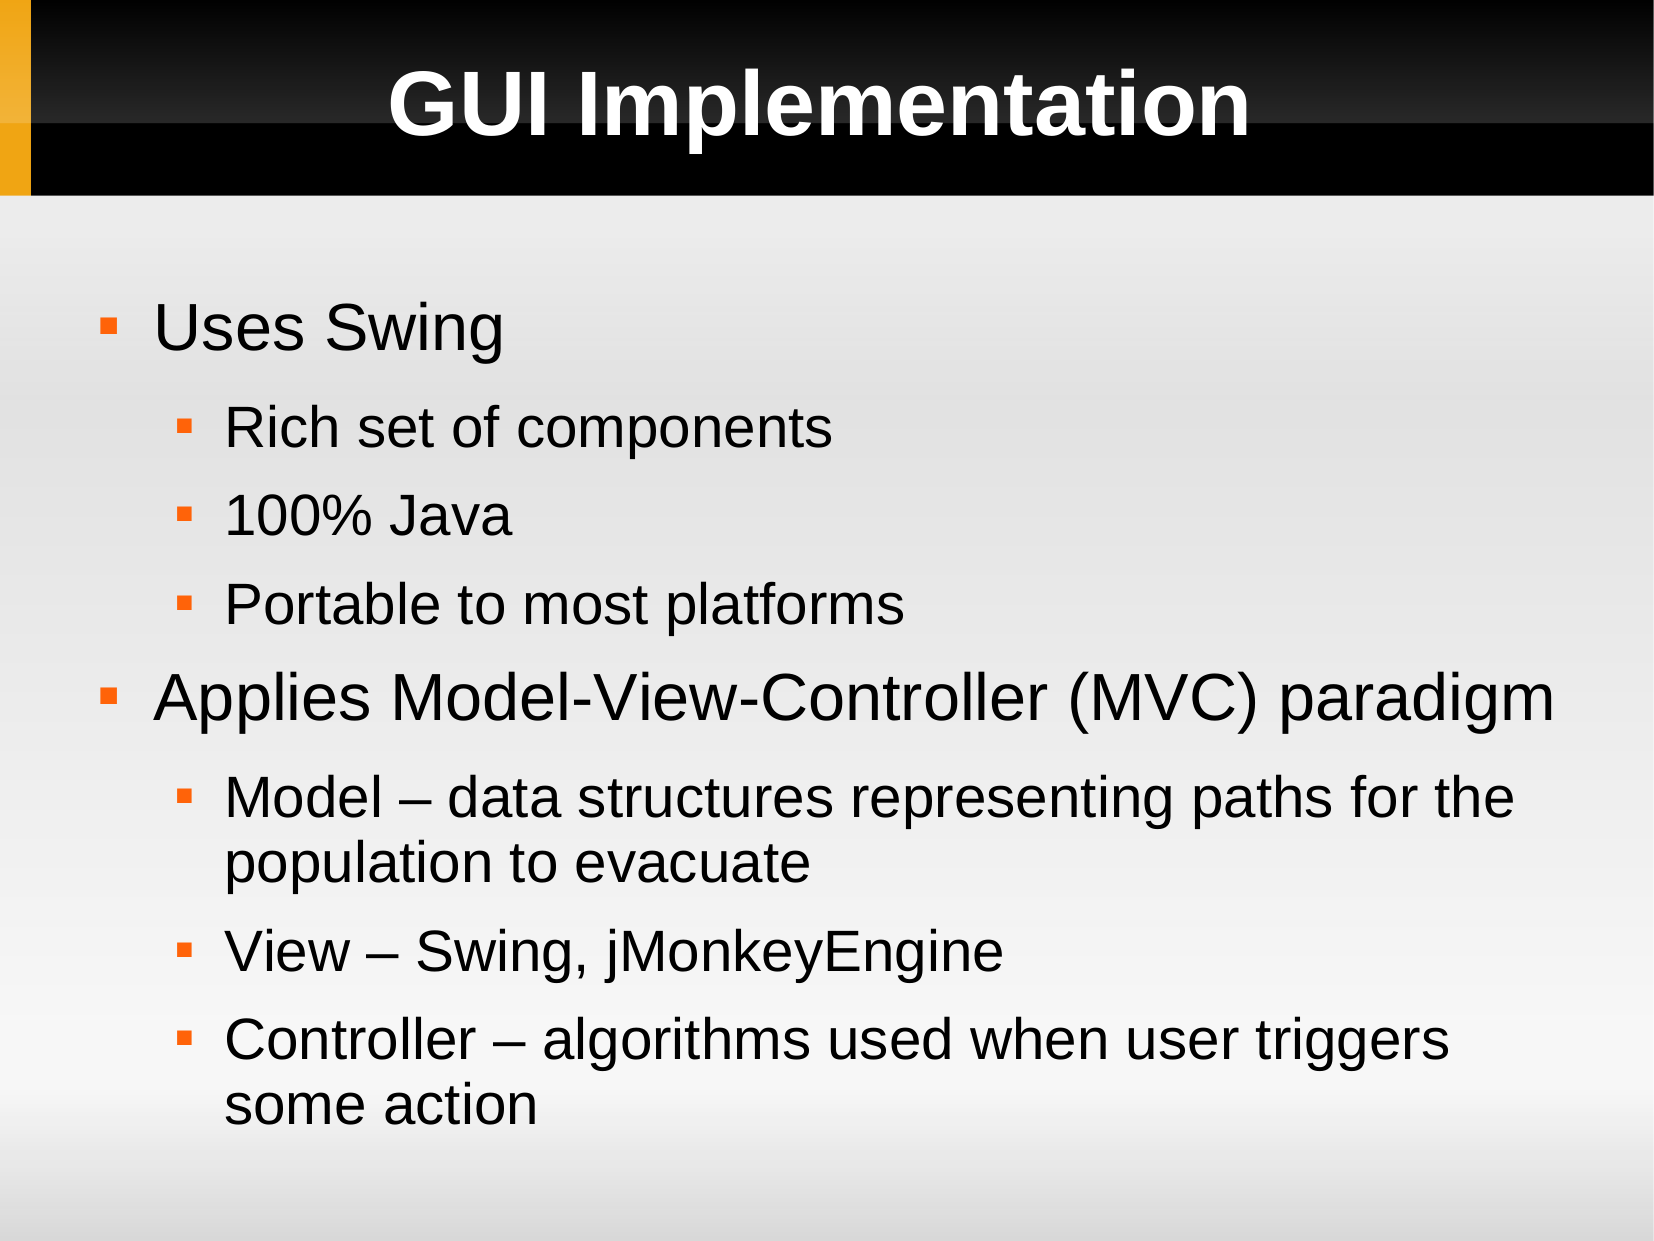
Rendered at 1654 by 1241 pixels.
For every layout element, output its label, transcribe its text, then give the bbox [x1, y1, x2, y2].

title GUI Implementation [76, 0, 1565, 208]
list Uses Swing Rich set of components 100% Java Portable to most platforms Applies Model-View-Controller (MVC) paradigm Model – data structures representing paths for the population to evacuate View – Swing, jMonkeyEngine Controller – algorithms used when user triggers some action [82, 290, 1571, 1136]
picture [0, 0, 1654, 1241]
